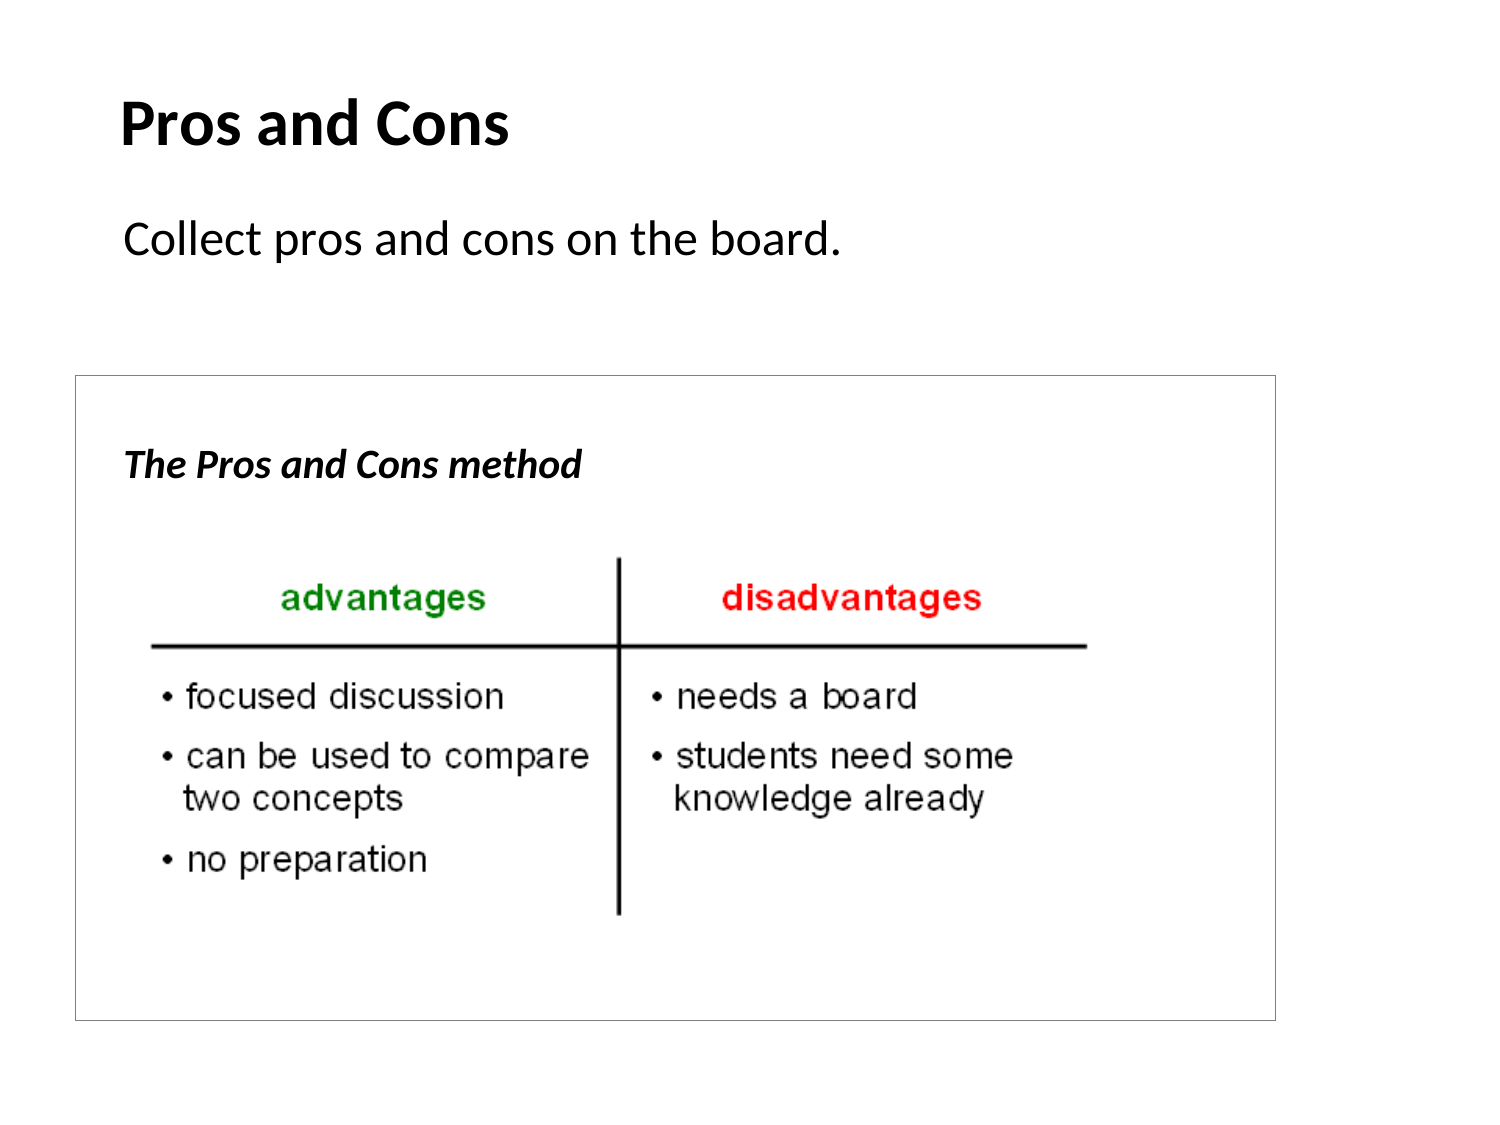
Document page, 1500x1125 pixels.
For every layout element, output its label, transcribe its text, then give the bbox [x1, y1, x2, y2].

picture [124, 551, 1111, 931]
text_box Pros and Cons [104, 71, 1427, 167]
text_box Collect pros and cons on the board. The Pros and Cons method [108, 179, 1456, 824]
